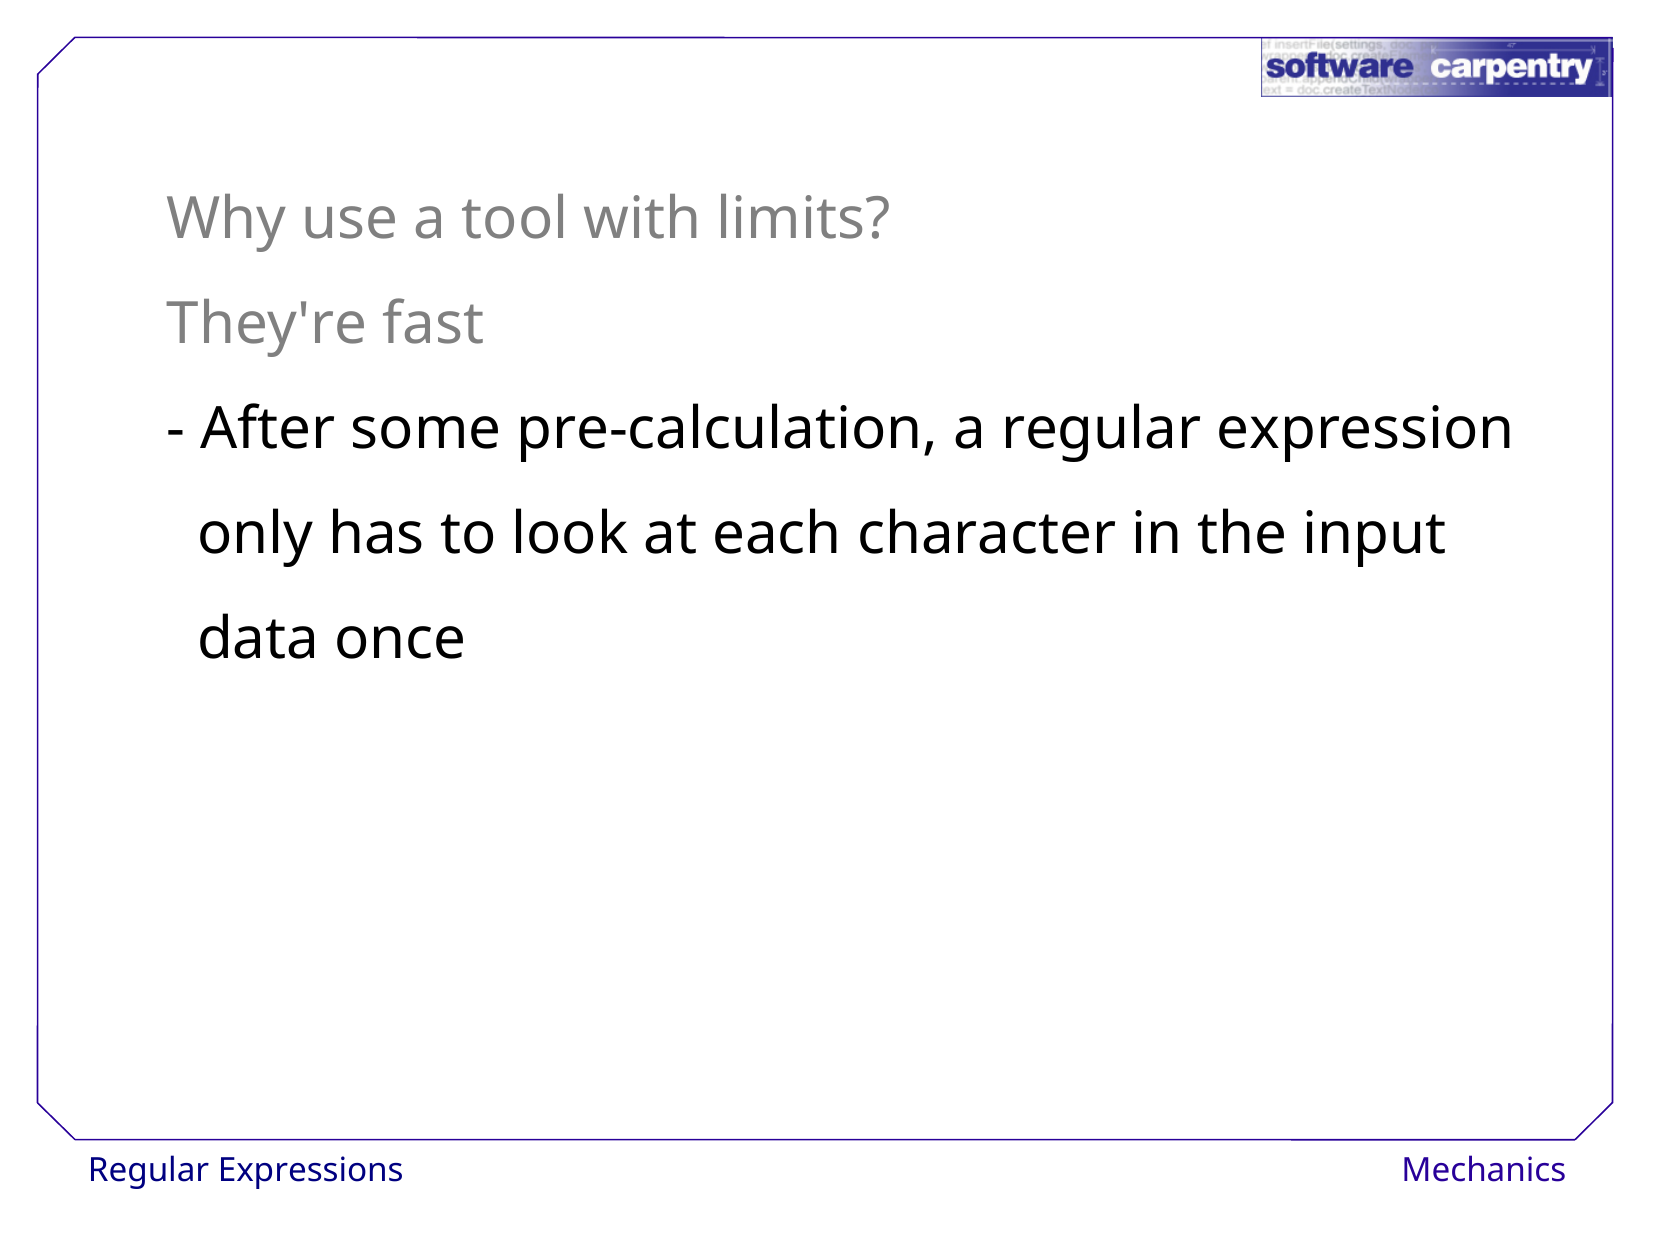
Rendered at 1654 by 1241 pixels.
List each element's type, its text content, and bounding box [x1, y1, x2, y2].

text_box Why use a tool with limits? They're fast - After some pre-calculation, a regular expression only has to look at each character in the input data once [151, 138, 1530, 679]
picture [1261, 39, 1613, 97]
